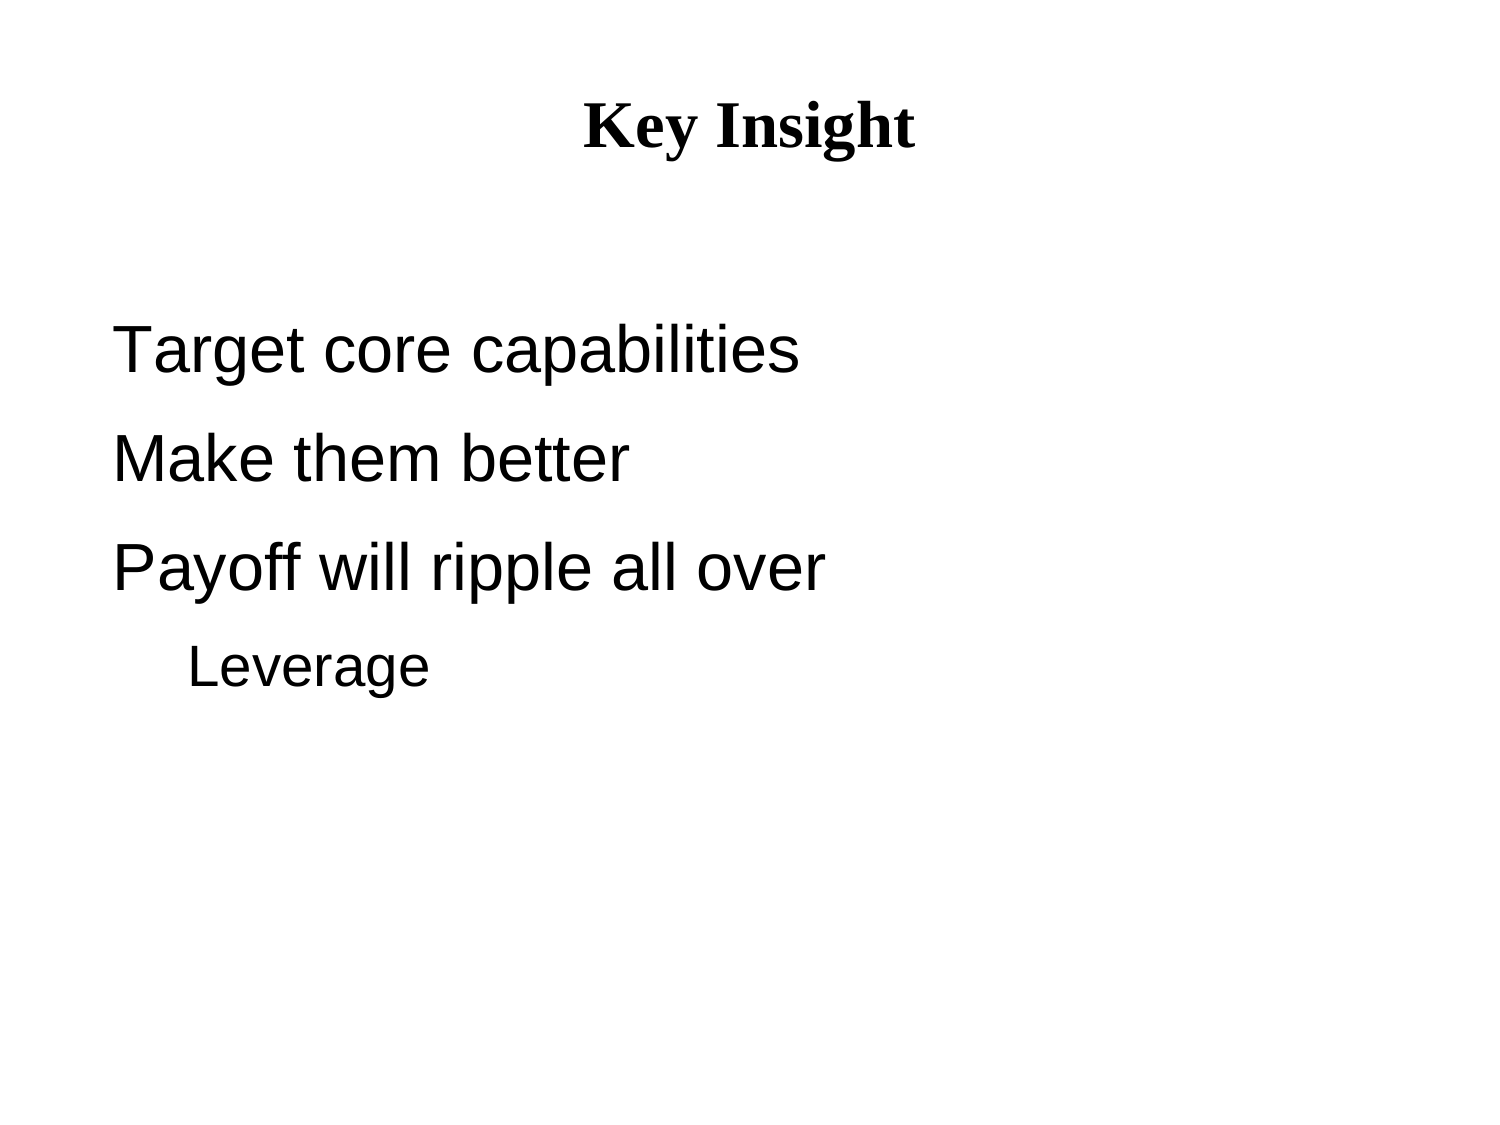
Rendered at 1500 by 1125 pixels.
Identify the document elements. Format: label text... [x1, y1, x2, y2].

title Key Insight [112, 35, 1387, 223]
list Target core capabilities Make them better Payoff will ripple all over Leverage [112, 324, 1387, 1055]
